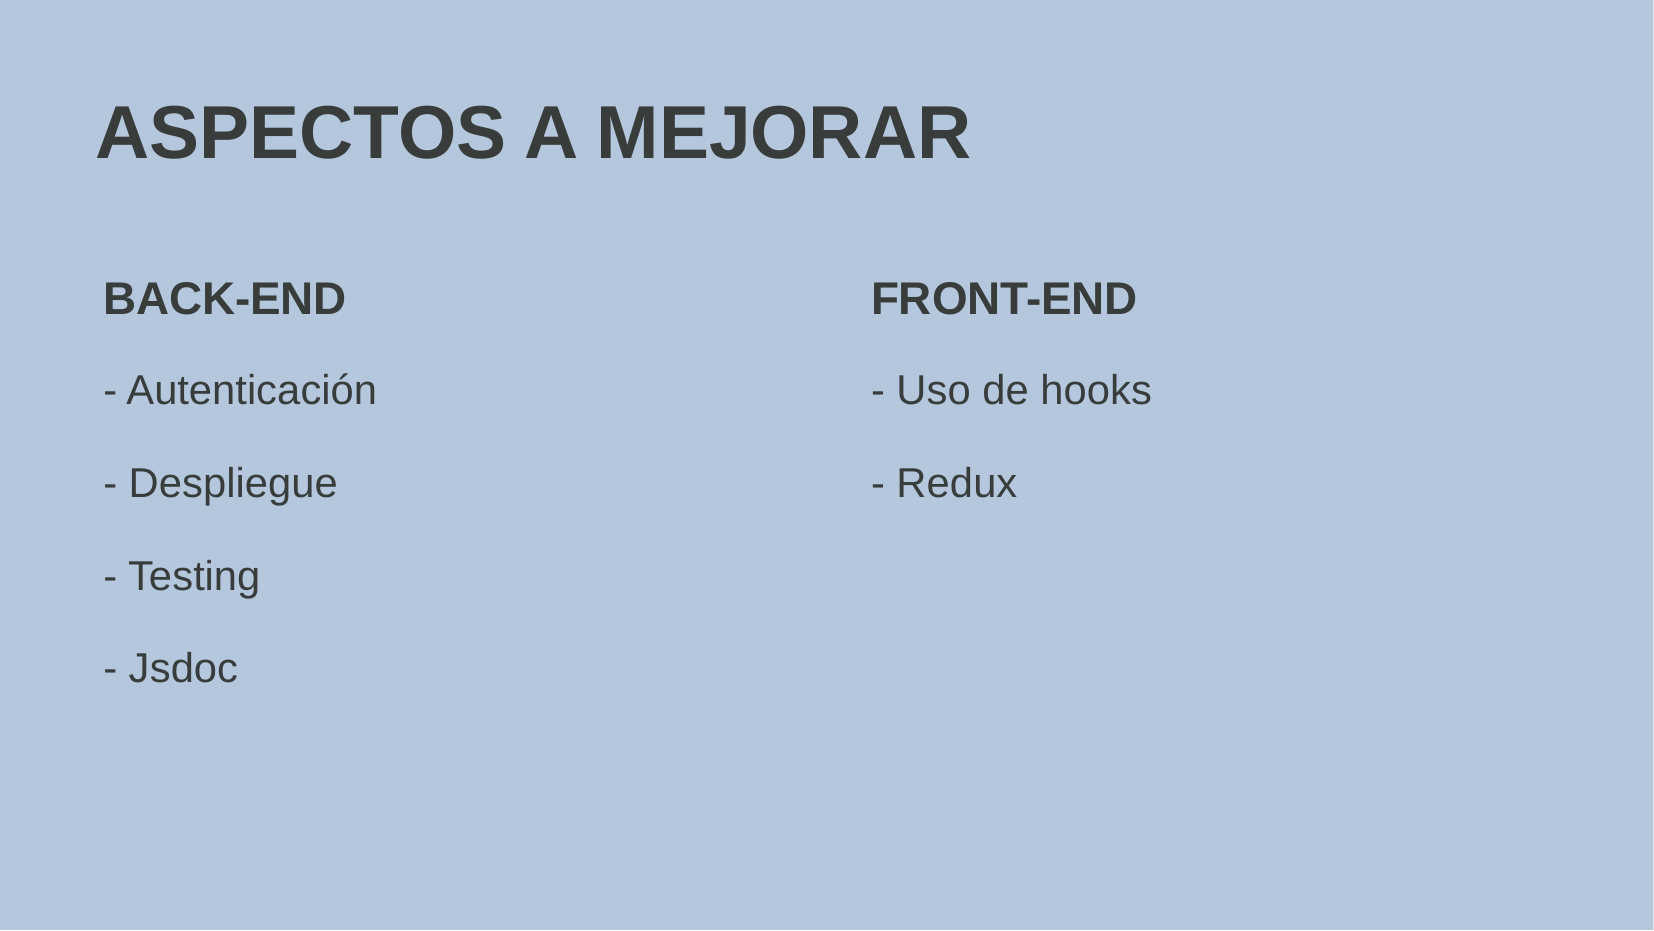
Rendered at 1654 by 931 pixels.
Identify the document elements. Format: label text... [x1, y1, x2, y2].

text_box BACK-END - Autenticación - Despliegue - Testing - Jsdoc [88, 265, 768, 700]
text_box FRONT-END - Uso de hooks - Redux [856, 265, 1536, 514]
text_box ASPECTOS A MEJORAR [80, 82, 1595, 182]
